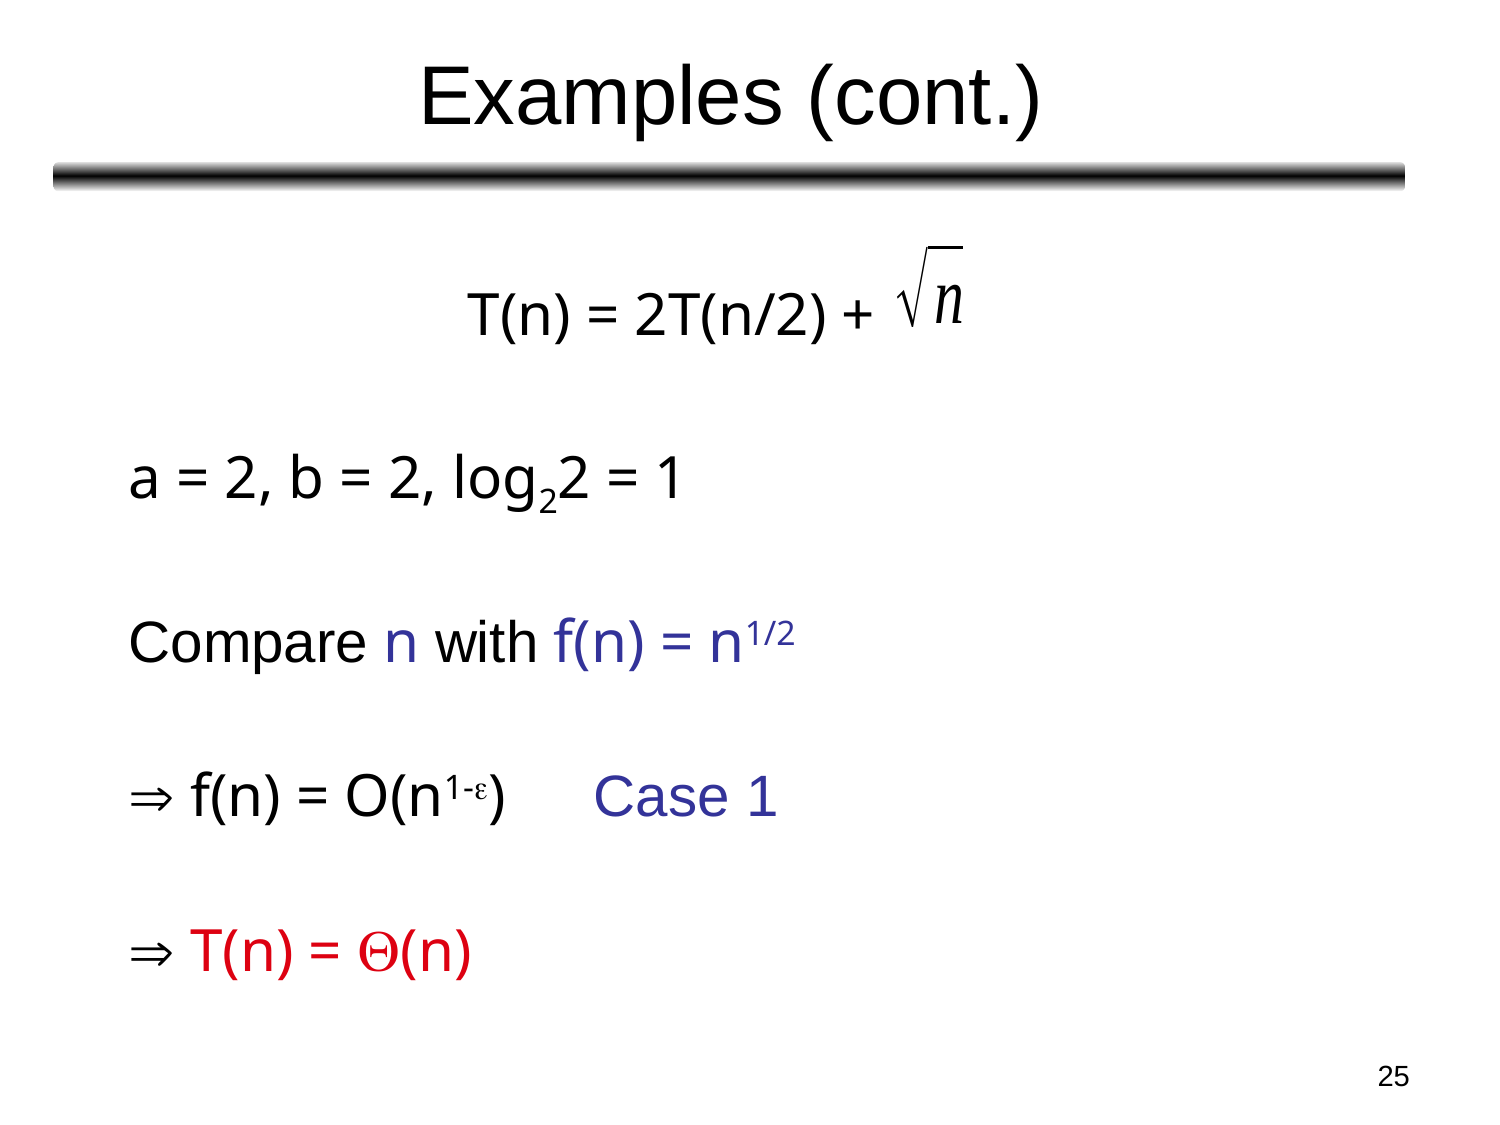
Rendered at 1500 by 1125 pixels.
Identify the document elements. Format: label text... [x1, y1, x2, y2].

list T(n) = 2T(n/2) + a = 2, b = 2, log22 = 1 Compare n with f(n) = n1/2  f(n) = O(n1-) Case 1  T(n) = (n) [57, 199, 1438, 1032]
chart [880, 241, 984, 340]
title Examples (cont.) [55, 16, 1406, 166]
